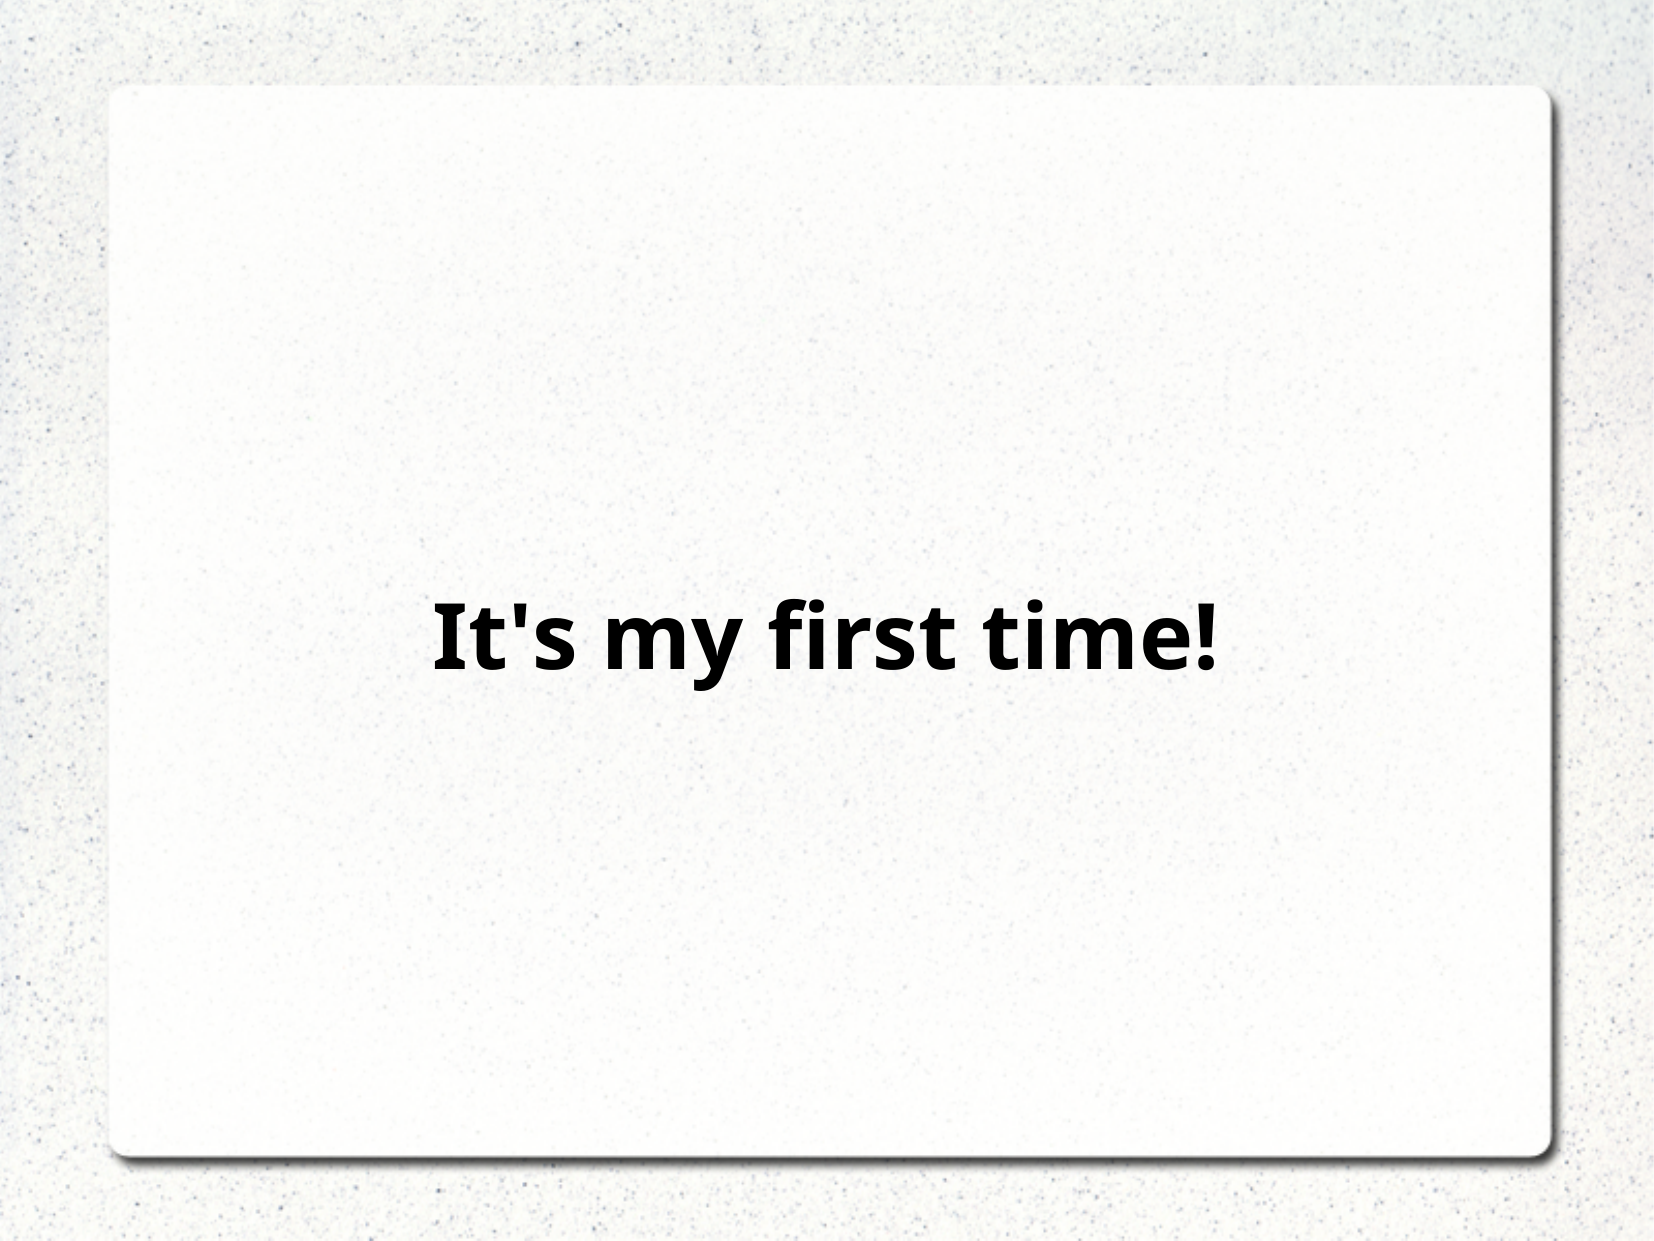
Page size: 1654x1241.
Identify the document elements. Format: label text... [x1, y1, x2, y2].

picture [0, 0, 1654, 1241]
title It's my first time! [118, 531, 1536, 739]
